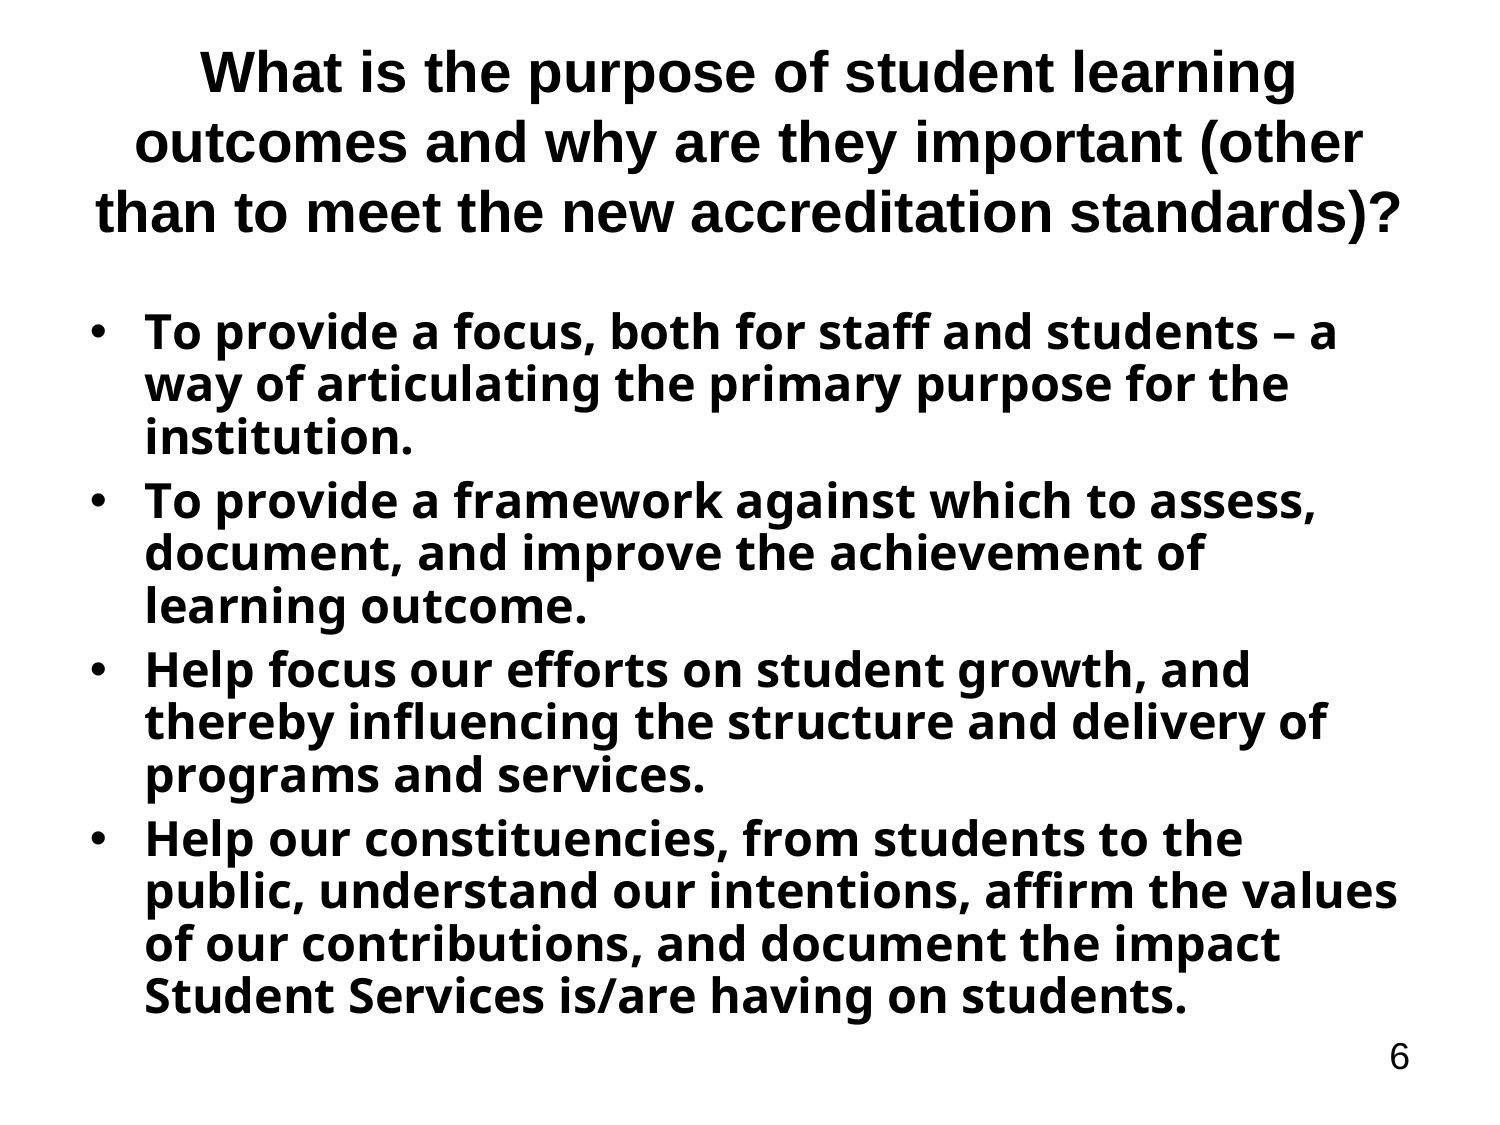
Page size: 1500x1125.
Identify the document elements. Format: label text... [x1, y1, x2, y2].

title What is the purpose of student learning outcomes and why are they important (other than to meet the new accreditation standards)? [75, 45, 1426, 233]
list To provide a focus, both for staff and students – a way of articulating the primary purpose for the institution. To provide a framework against which to assess, document, and improve the achievement of learning outcome. Help focus our efforts on student growth, and thereby influencing the structure and delivery of programs and services. Help our constituencies, from students to the public, understand our intentions, affirm the values of our contributions, and document the impact Student Services is/are having on students. [75, 299, 1426, 1043]
